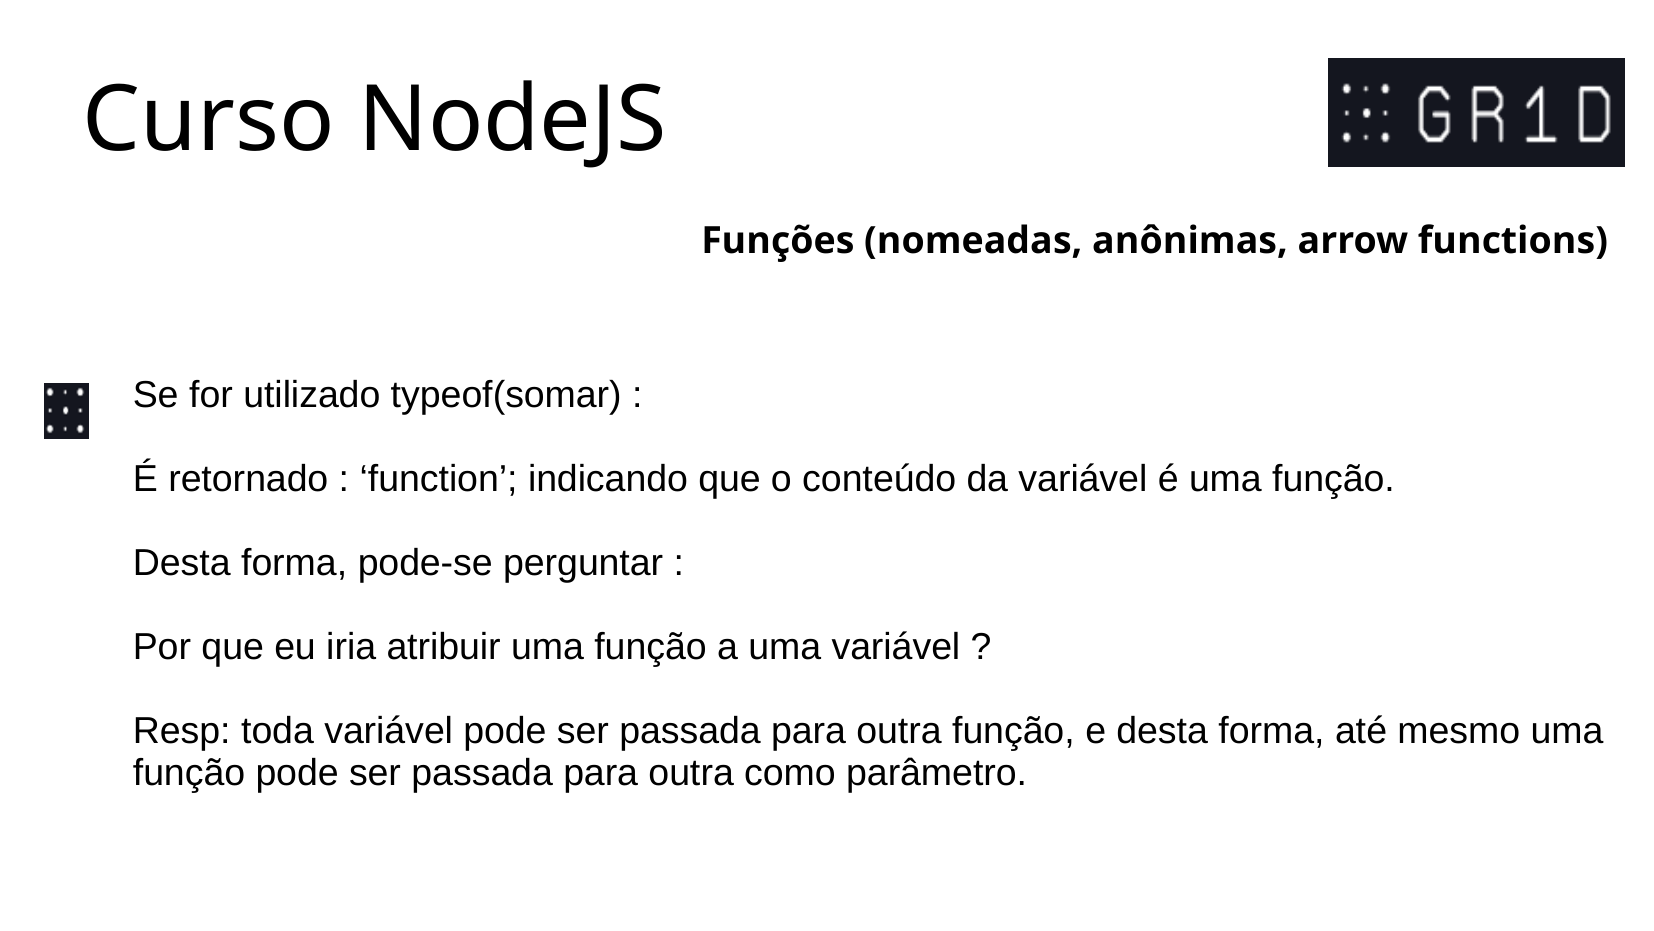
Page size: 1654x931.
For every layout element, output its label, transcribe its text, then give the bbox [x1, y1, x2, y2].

text_box Funções (nomeadas, anônimas, arrow functions) [118, 206, 1625, 264]
picture [1328, 58, 1625, 167]
picture [44, 383, 89, 439]
text_box Se for utilizado typeof(somar) : É retornado : ‘function’; indicando que o conteúdo da variável é uma função. Desta forma, pode-se perguntar : Por que eu iria atribuir uma função a uma variável ? Resp: toda variável pode ser passada para outra função, e desta forma, até mesmo uma função pode ser passada para outra como parâmetro. [118, 365, 1625, 886]
title Curso NodeJS [82, 37, 1571, 193]
